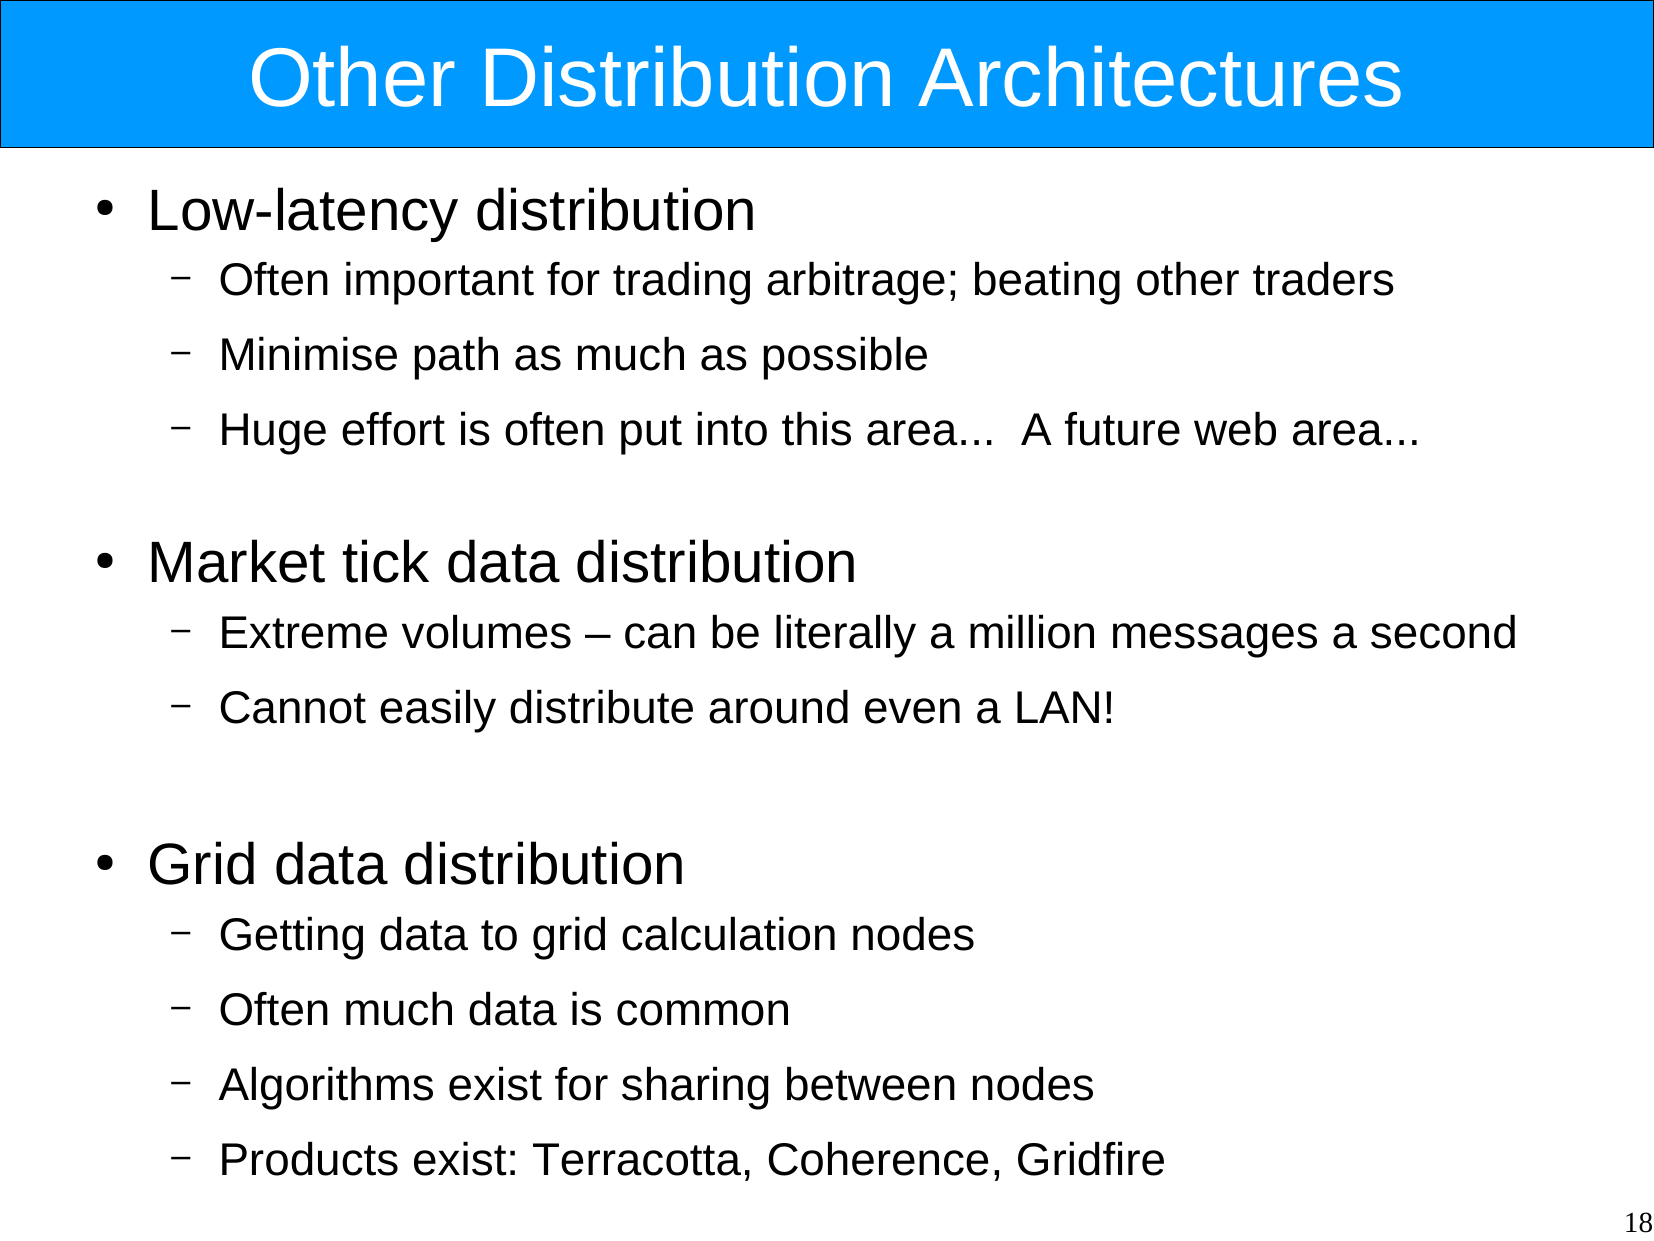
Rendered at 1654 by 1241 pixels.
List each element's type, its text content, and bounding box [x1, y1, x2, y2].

title Other Distribution Architectures [82, 21, 1571, 135]
list Low-latency distribution Often important for trading arbitrage; beating other traders Minimise path as much as possible Huge effort is often put into this area... A future web area... Market tick data distribution Extreme volumes – can be literally a million messages a second Cannot easily distribute around even a LAN! Grid data distribution Getting data to grid calculation nodes Often much data is common Algorithms exist for sharing between nodes Products exist: Terracotta, Coherence, Gridfire [76, 177, 1565, 1196]
